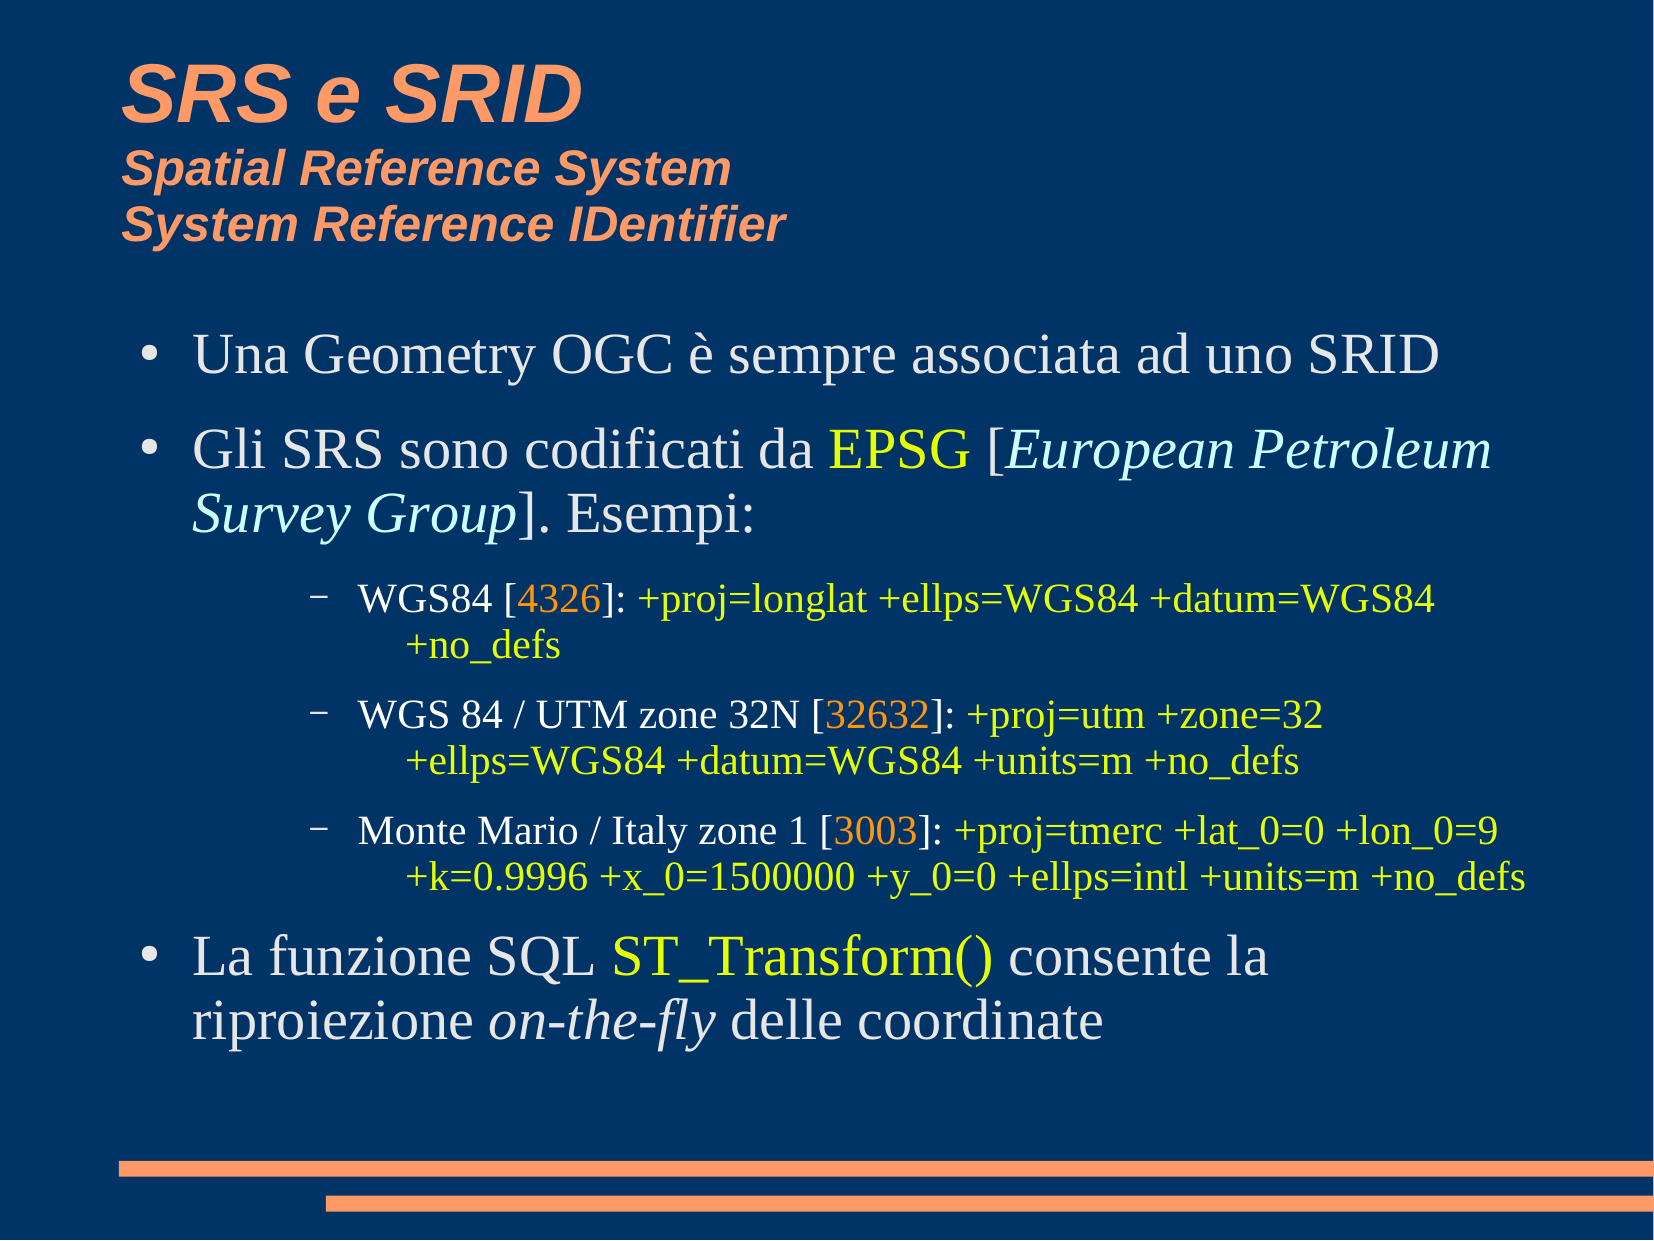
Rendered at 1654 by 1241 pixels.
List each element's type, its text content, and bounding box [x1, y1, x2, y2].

title SRS e SRID Spatial Reference System System Reference IDentifier [121, 46, 1534, 254]
list Una Geometry OGC è sempre associata ad uno SRID Gli SRS sono codificati da EPSG [European Petroleum Survey Group]. Esempi: WGS84 [4326]: +proj=longlat +ellps=WGS84 +datum=WGS84 +no_defs WGS 84 / UTM zone 32N [32632]: +proj=utm +zone=32 +ellps=WGS84 +datum=WGS84 +units=m +no_defs Monte Mario / Italy zone 1 [3003]: +proj=tmerc +lat_0=0 +lon_0=9 +k=0.9996 +x_0=1500000 +y_0=0 +ellps=intl +units=m +no_defs La funzione SQL ST_Transform() consente la riproiezione on-the-fly delle coordinate [121, 322, 1561, 1118]
